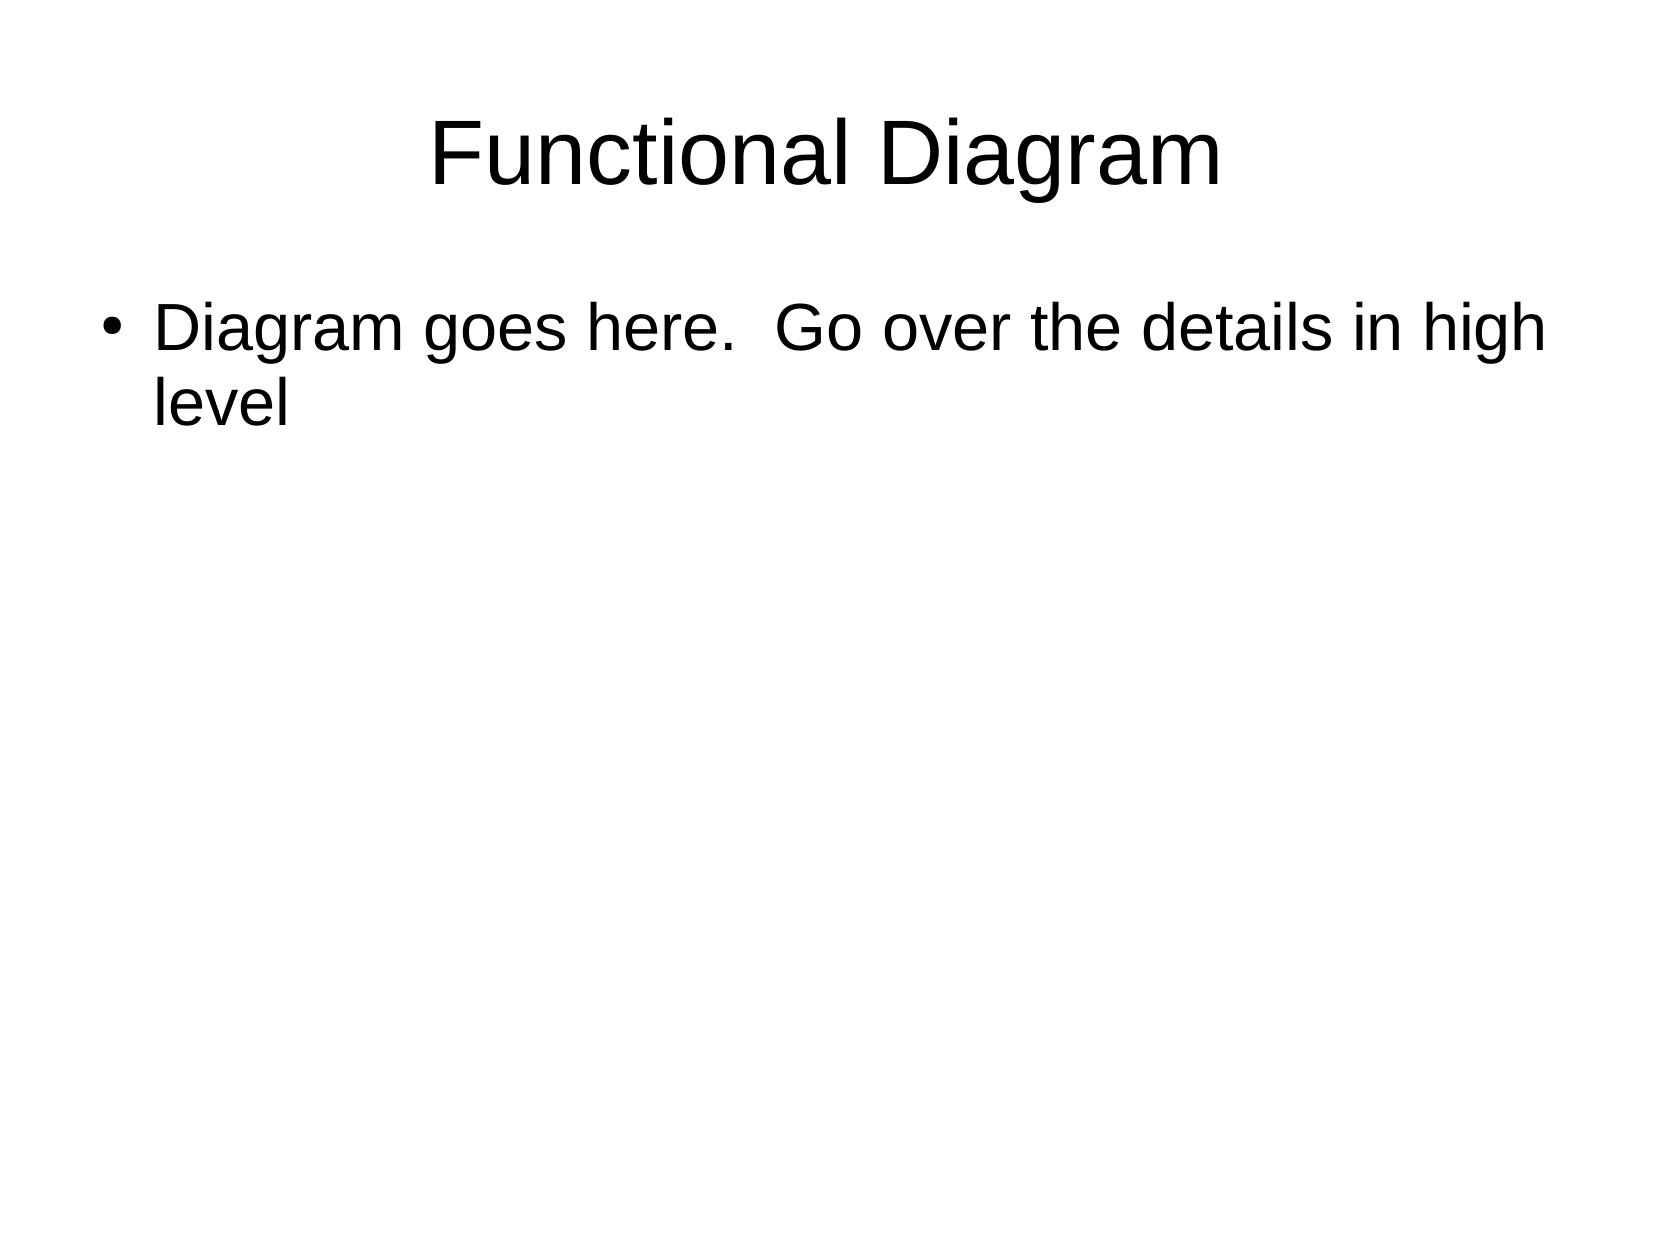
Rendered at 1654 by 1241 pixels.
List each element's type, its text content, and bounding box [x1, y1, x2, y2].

title Functional Diagram [82, 49, 1571, 257]
list Diagram goes here. Go over the details in high level [82, 290, 1571, 1010]
